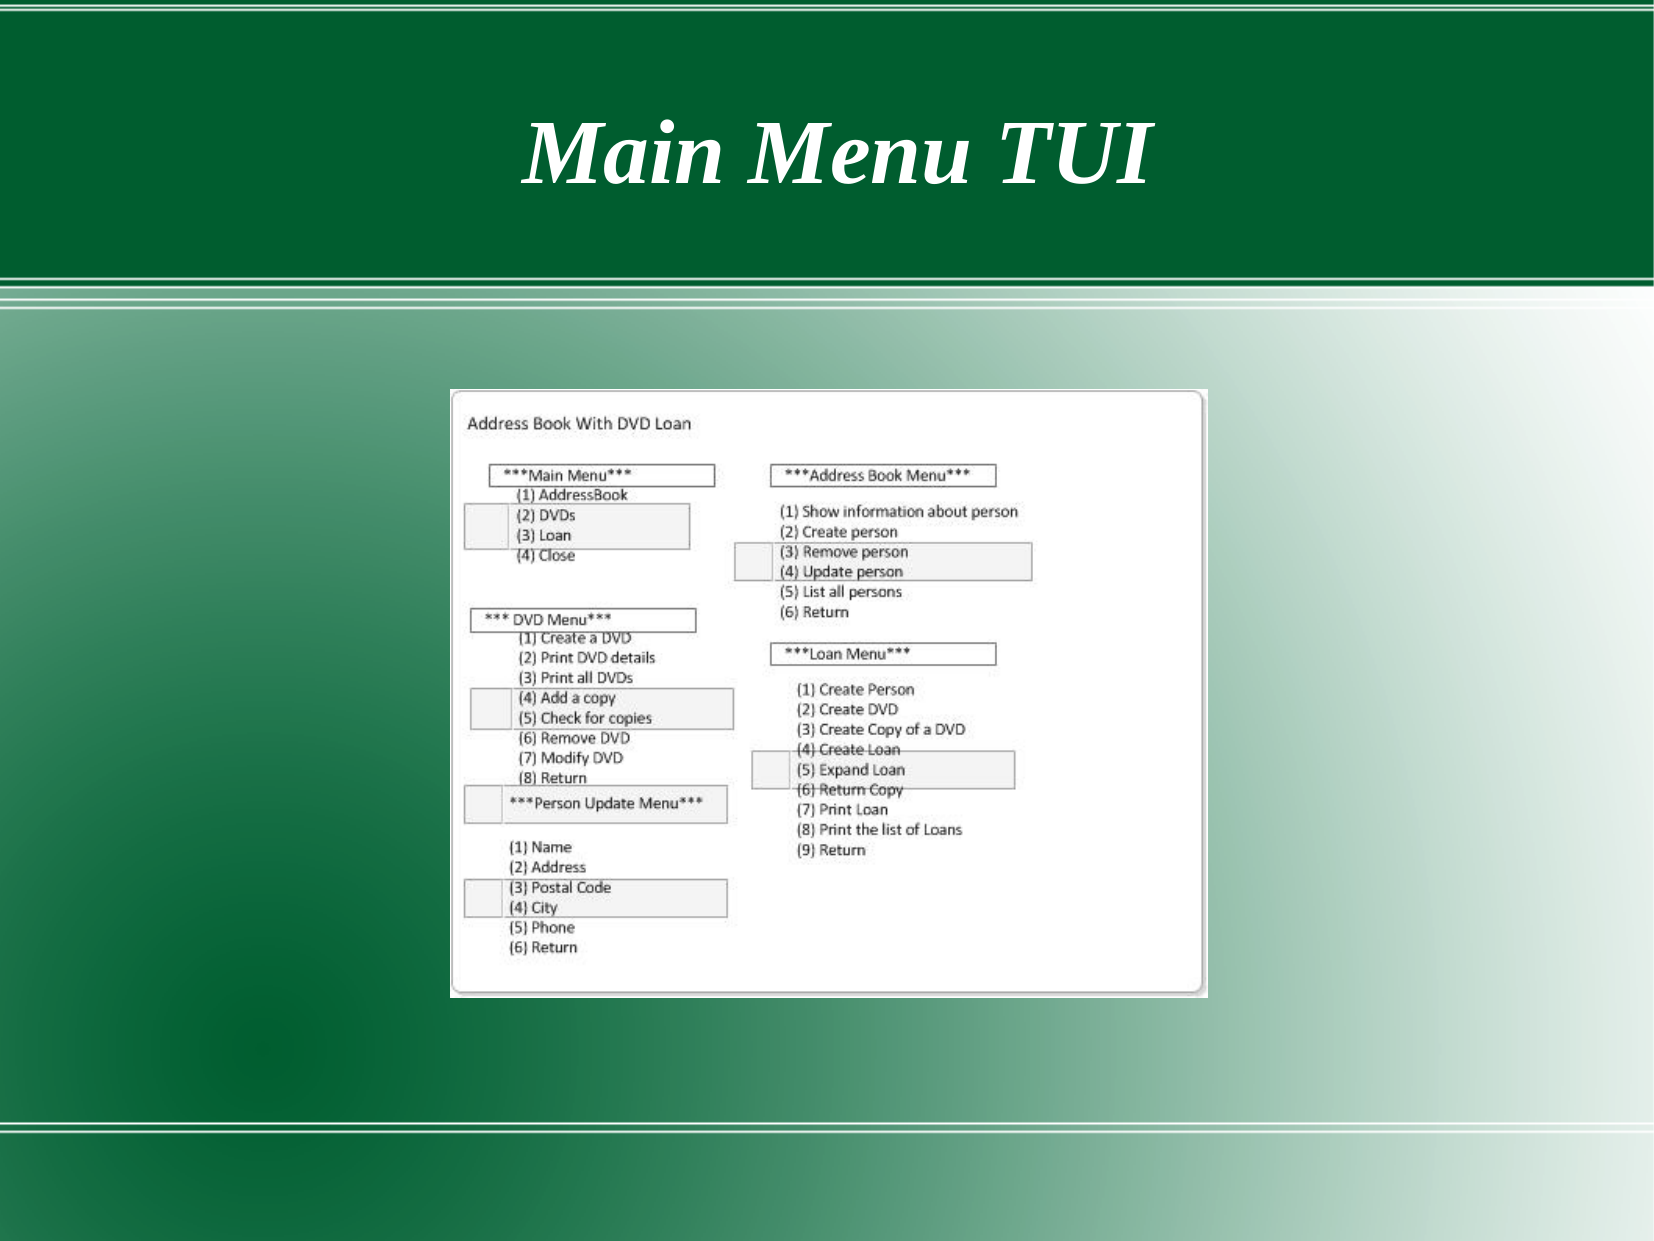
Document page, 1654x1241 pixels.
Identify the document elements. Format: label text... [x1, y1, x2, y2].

title Main Menu TUI [82, 49, 1571, 257]
picture [0, 0, 1654, 1241]
